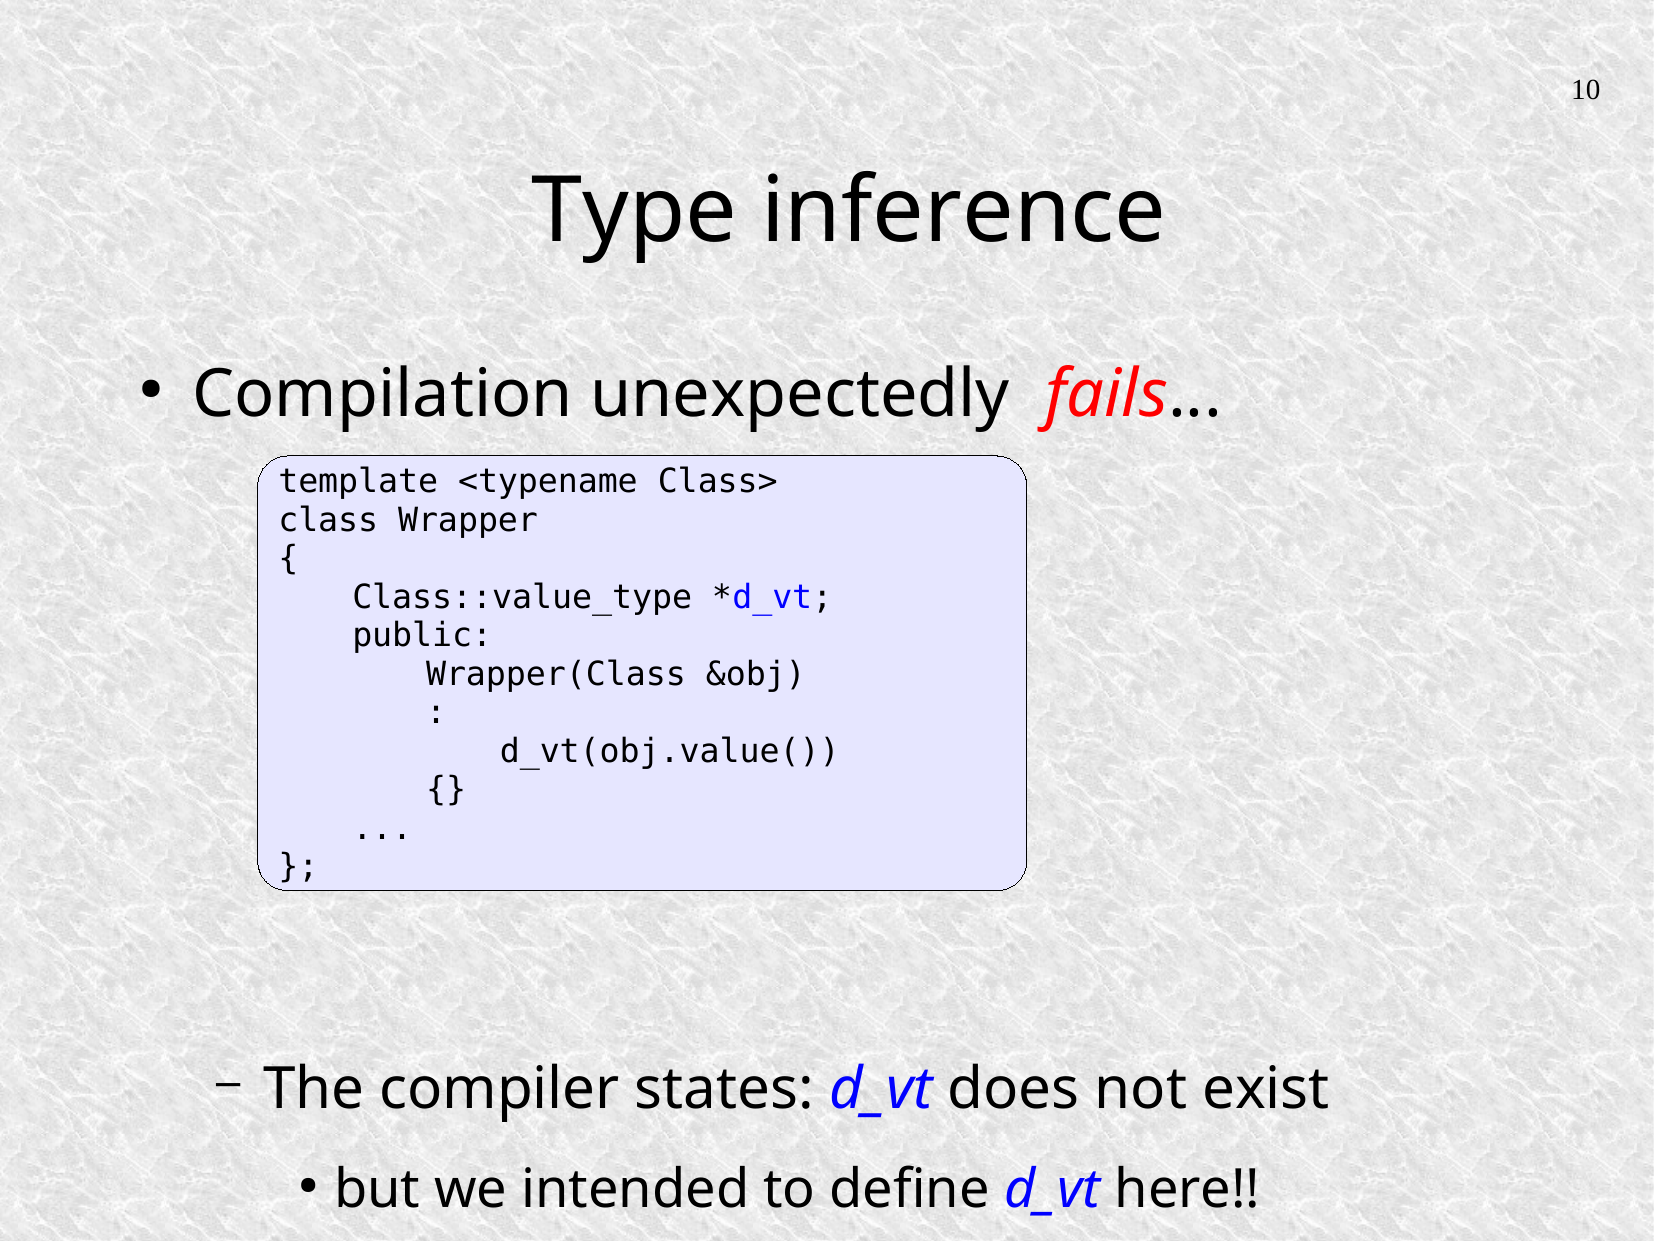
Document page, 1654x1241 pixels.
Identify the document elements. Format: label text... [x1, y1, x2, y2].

list Compilation unexpectedly fails... The compiler states: d_vt does not exist but we intended to define d_vt here!! [121, 344, 1534, 1151]
text_box [257, 455, 1027, 891]
title Type inference [121, 102, 1534, 311]
text_box template <typename Class> class Wrapper { Class::value_type *d_vt; public: Wrapper(Class &obj) : d_vt(obj.value()) {} ... }; [278, 462, 967, 886]
picture [0, 0, 1654, 1241]
